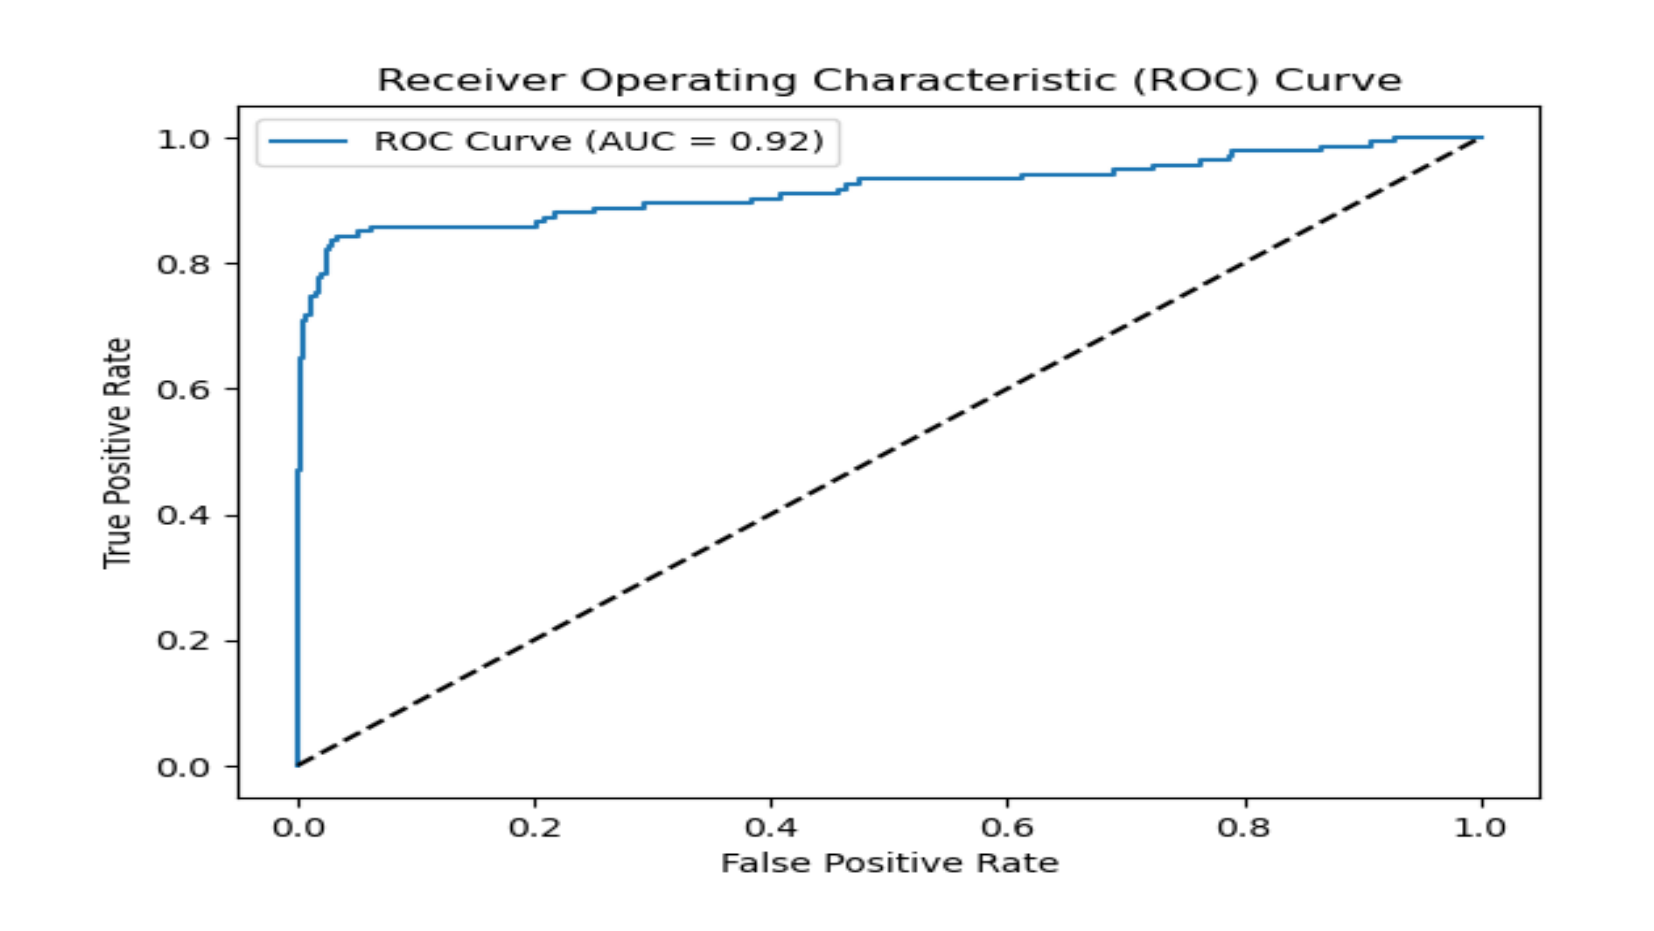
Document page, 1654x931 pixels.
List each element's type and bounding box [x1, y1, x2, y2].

picture [78, 50, 1566, 897]
